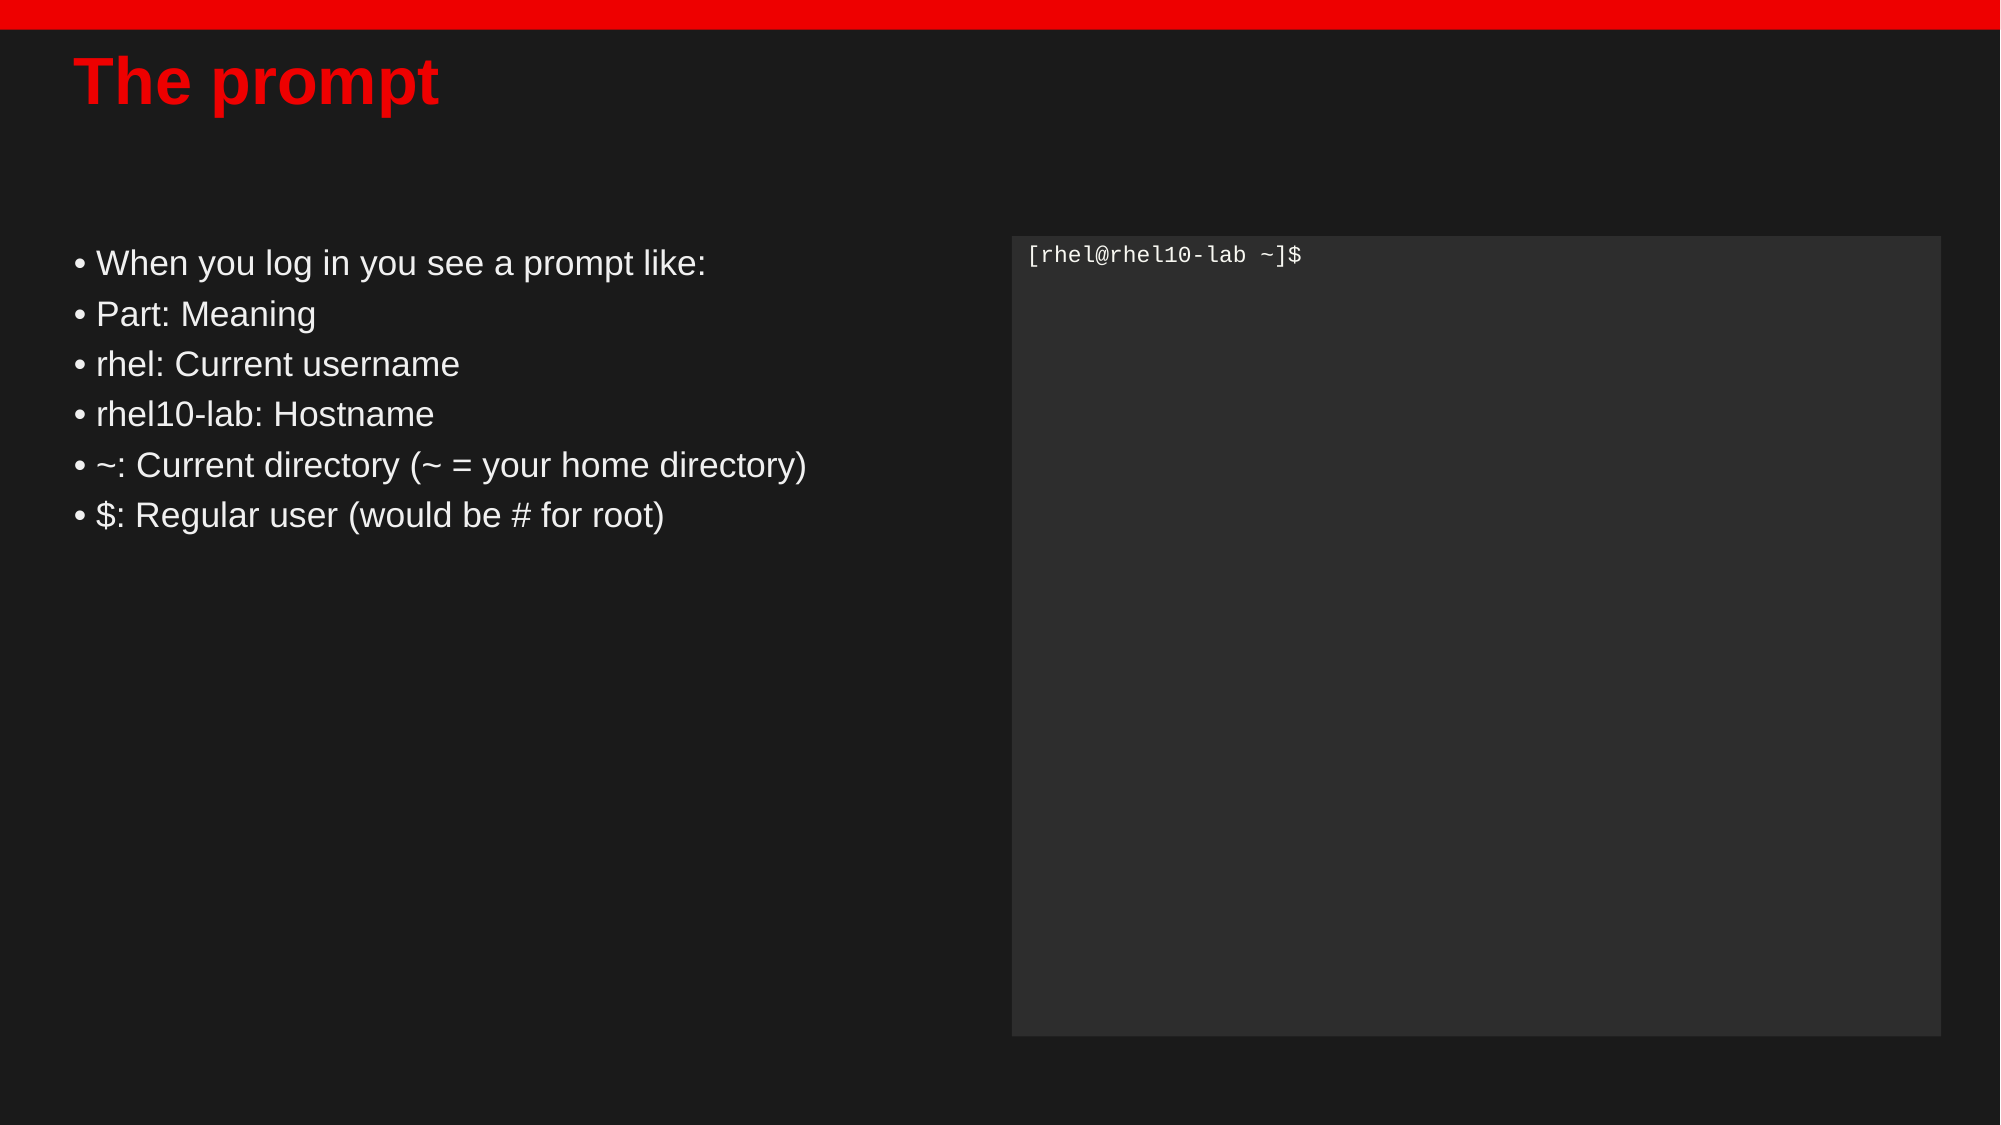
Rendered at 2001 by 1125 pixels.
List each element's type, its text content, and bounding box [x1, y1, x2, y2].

text_box [0, 0, 2001, 30]
text_box [rhel@rhel10-lab ~]$ [1011, 236, 1942, 1037]
text_box • When you log in you see a prompt like: • Part: Meaning • rhel: Current username • rhel10-lab: Hostname • ~: Current directory (~ = your home directory) • $: Regular user (would be # for root) [59, 236, 989, 1037]
text_box The prompt [59, 36, 1942, 208]
